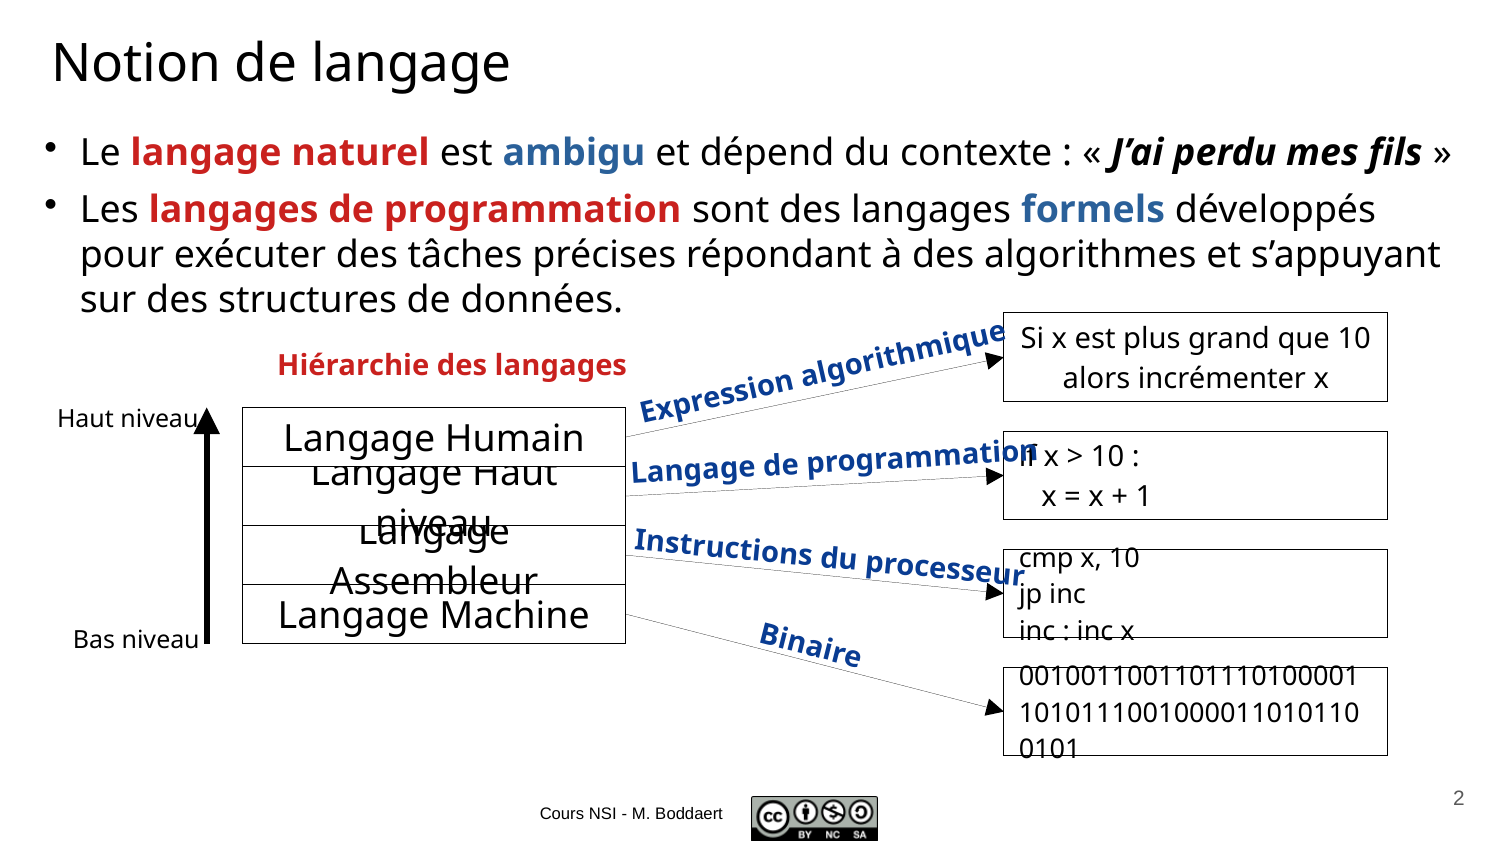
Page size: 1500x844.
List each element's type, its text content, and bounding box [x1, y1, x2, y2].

text_box Si x est plus grand que 10 alors incrémenter x [1003, 312, 1388, 402]
text_box Langage Assembleur [242, 526, 626, 585]
text_box Langage Haut niveau [242, 467, 626, 526]
text_box Hiérarchie des langages [262, 336, 615, 386]
text_box Bas niveau [58, 614, 207, 658]
slide_number <numéro> [1389, 764, 1480, 830]
text_box Langage de programmation [614, 422, 1016, 495]
picture [751, 796, 878, 841]
text_box Langage Humain [242, 407, 626, 467]
title Notion de langage [51, 13, 1449, 108]
text_box Langage Machine [242, 585, 626, 644]
text_box Expression algorithmique [619, 305, 997, 438]
text_box 001001100110111010000110101110010000110101100101 [1003, 667, 1388, 756]
text_box Haut niveau [42, 393, 207, 438]
text_box cmp x, 10 jp inc inc : inc x [1003, 549, 1388, 638]
text_box Binaire [741, 601, 876, 681]
text_box Le langage naturel est ambigu et dépend du contexte : « J’ai perdu mes fils » Les langages de programmation sont des langages formels développés pour exécuter des tâches précises répondant à des algorithmes et s’appuyant sur des structures de données. [29, 120, 1477, 760]
text_box if x > 10 : x = x + 1 [1003, 431, 1388, 520]
text_box Instructions du processeur [618, 509, 1013, 596]
